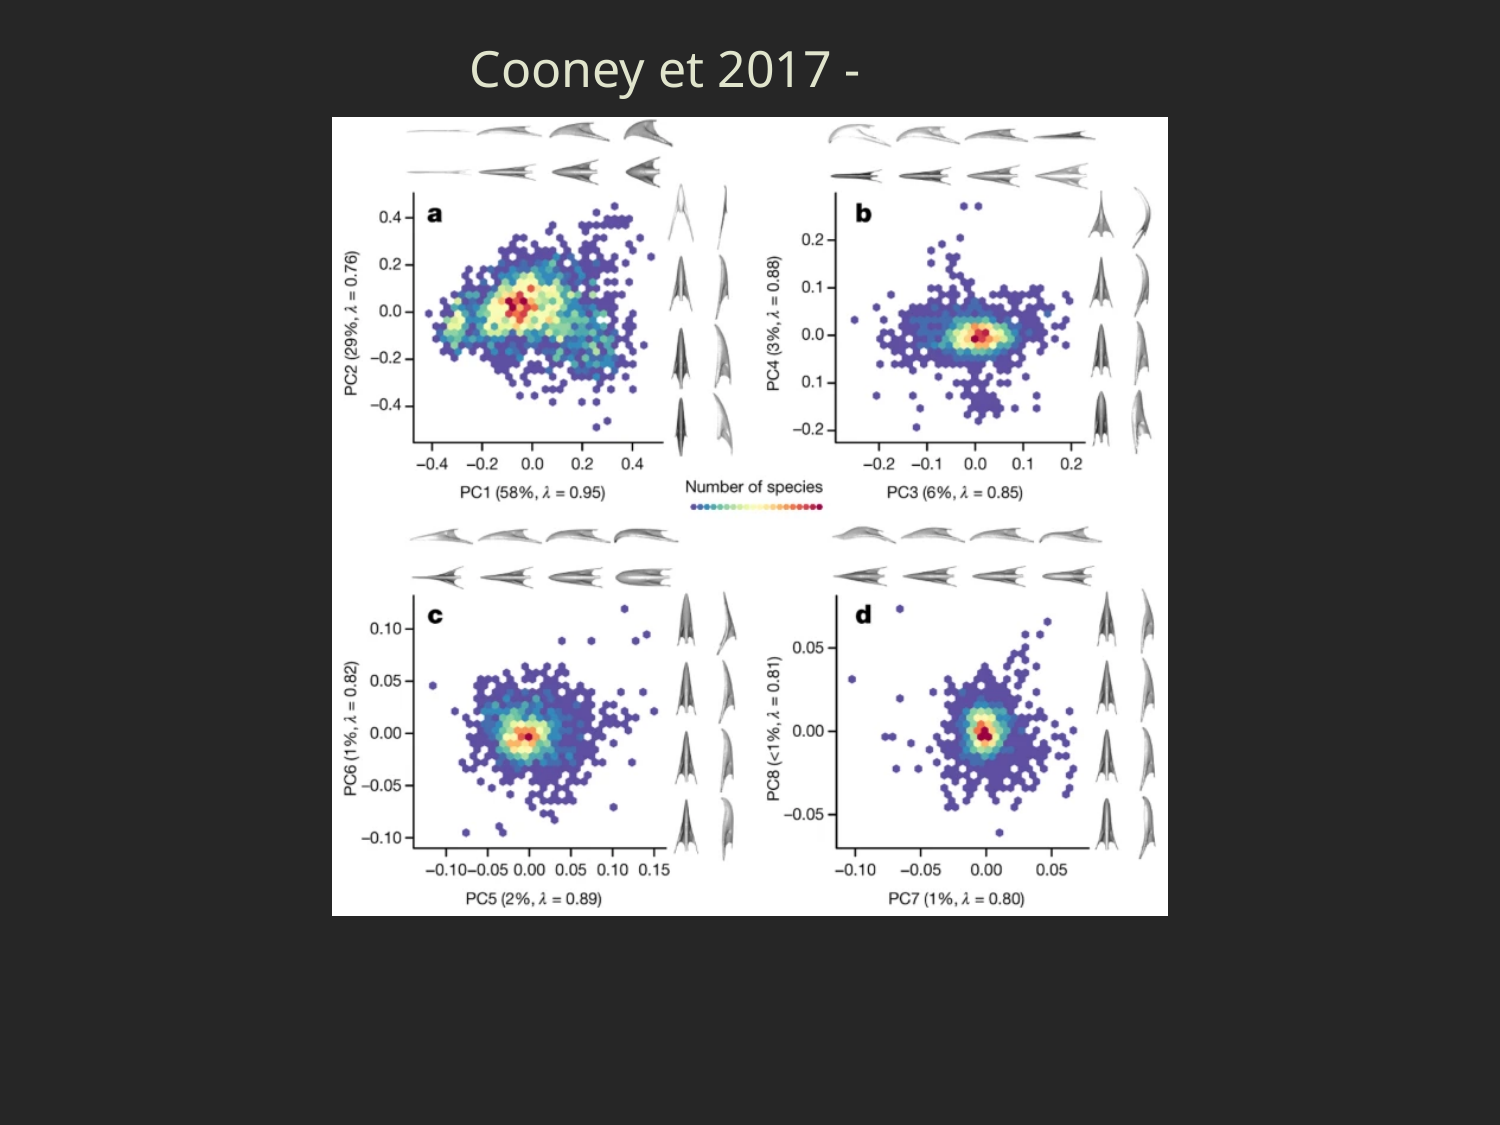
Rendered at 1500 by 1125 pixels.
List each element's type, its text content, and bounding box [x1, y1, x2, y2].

text_box Cooney et 2017 - Nature [454, 26, 1046, 117]
picture [332, 117, 1168, 916]
